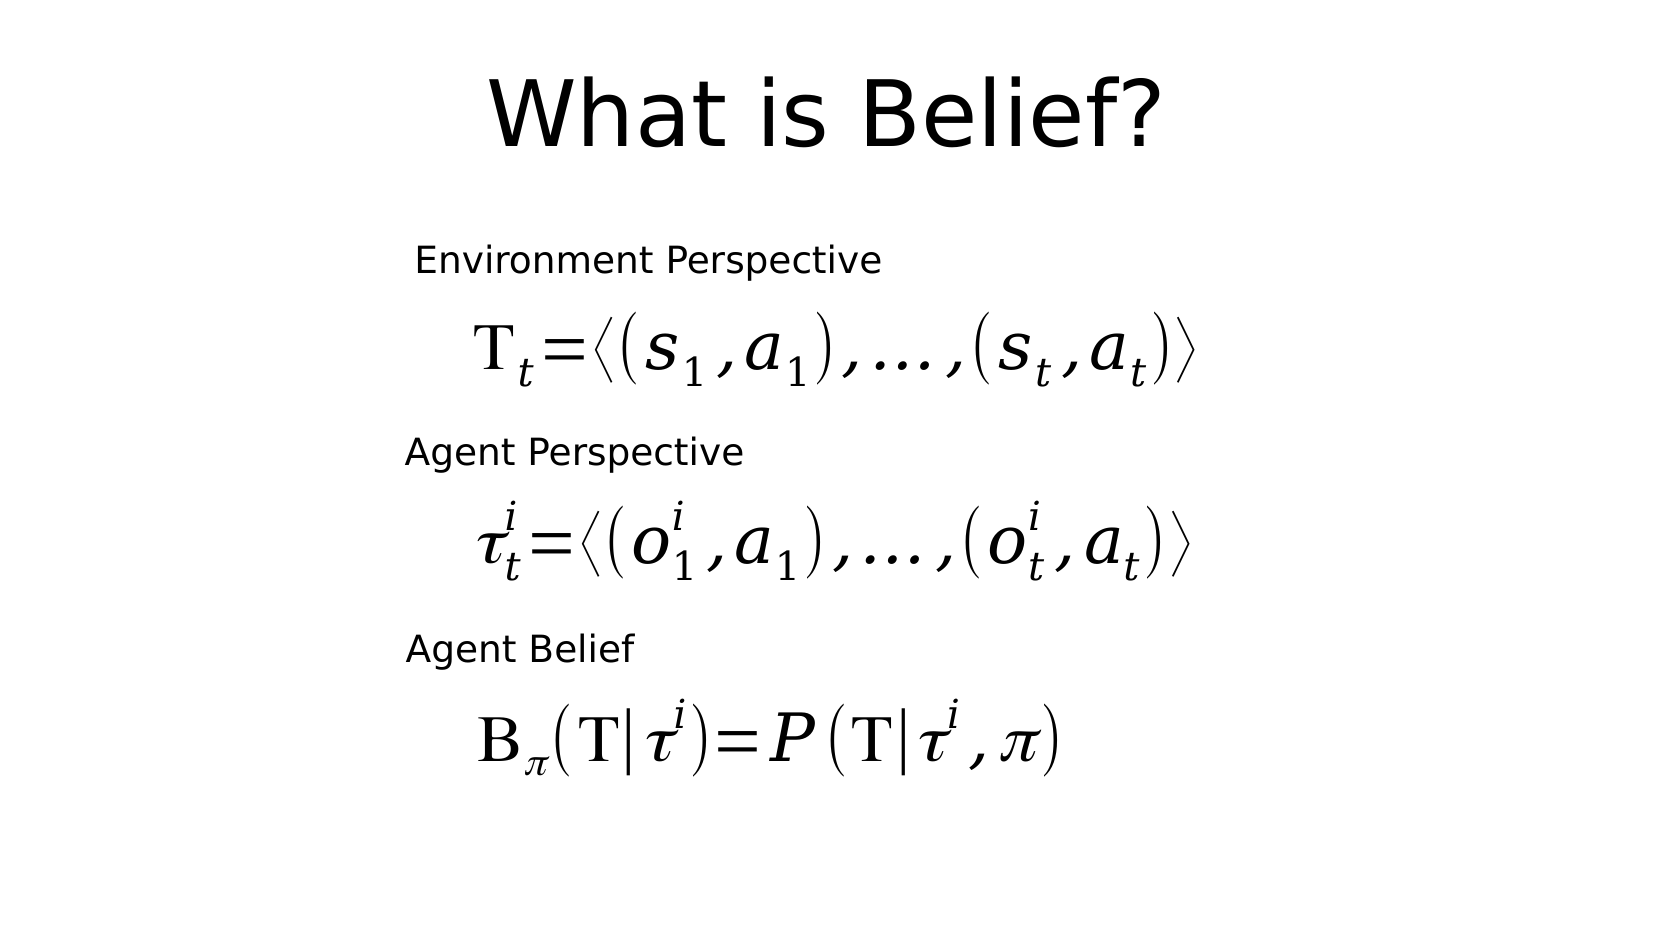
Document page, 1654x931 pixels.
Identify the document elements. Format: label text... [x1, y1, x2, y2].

text_box Environment Perspective [399, 231, 898, 290]
text_box Agent Perspective [389, 423, 760, 482]
text_box Agent Belief [390, 620, 650, 680]
chart [468, 493, 1193, 591]
chart [472, 306, 1200, 396]
title What is Belief? [82, 37, 1571, 193]
chart [475, 690, 1063, 781]
